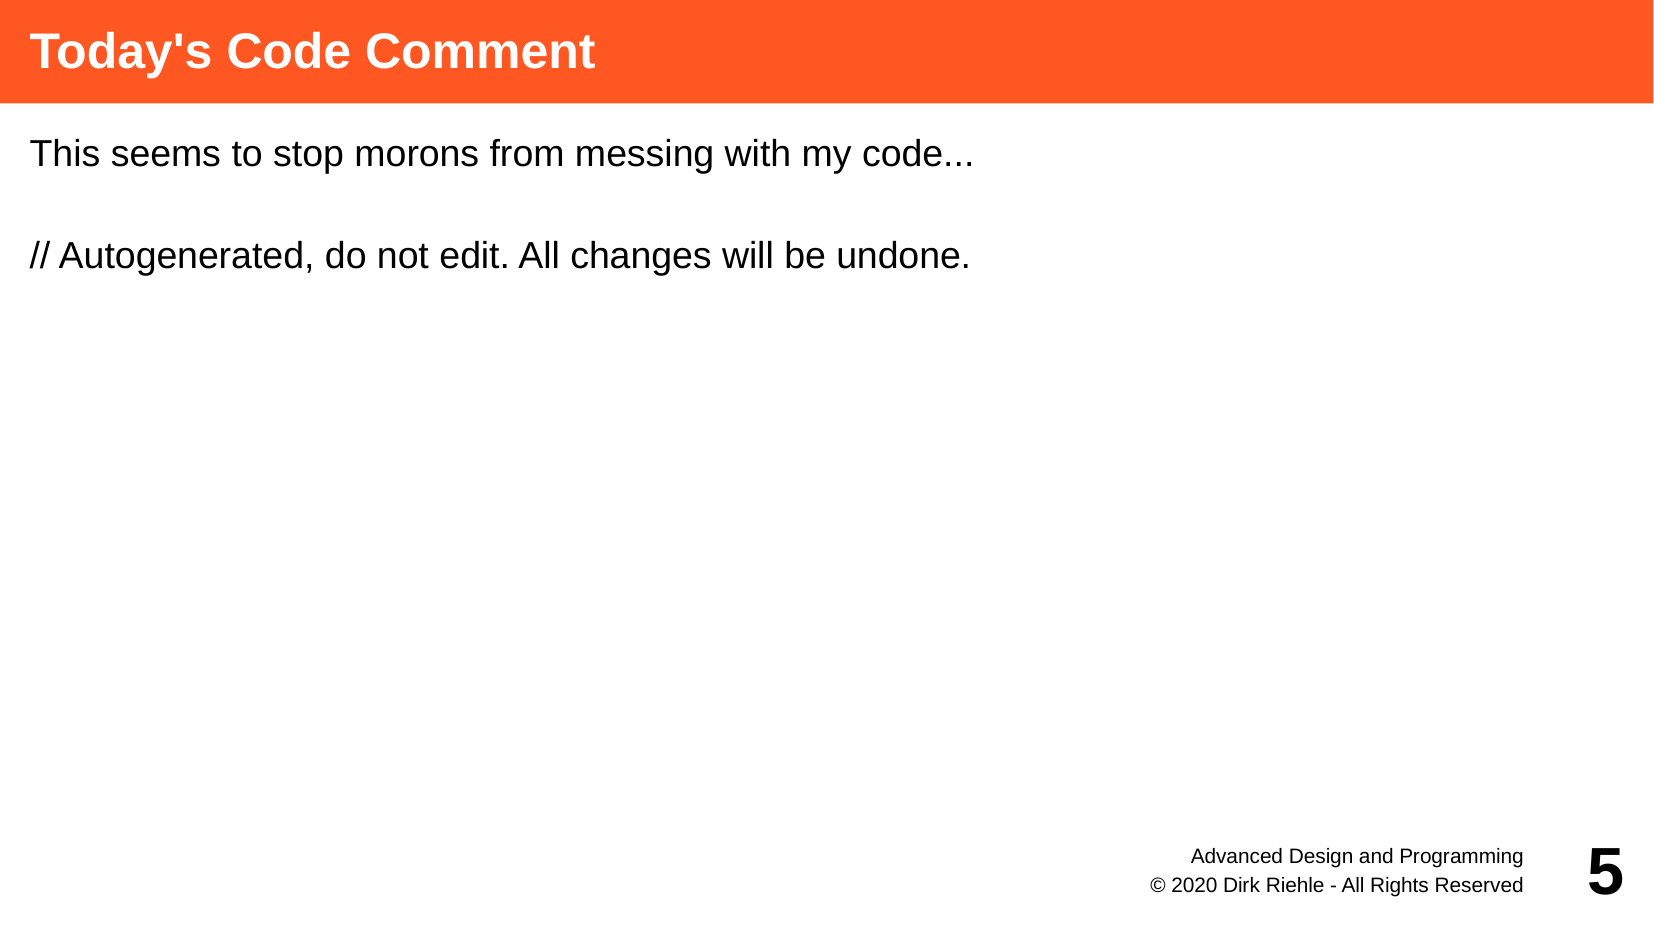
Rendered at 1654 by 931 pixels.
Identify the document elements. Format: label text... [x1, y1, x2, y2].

list This seems to stop morons from messing with my code... // Autogenerated, do not edit. All changes will be undone. [29, 132, 1625, 813]
title Today's Code Comment [0, 0, 1654, 104]
